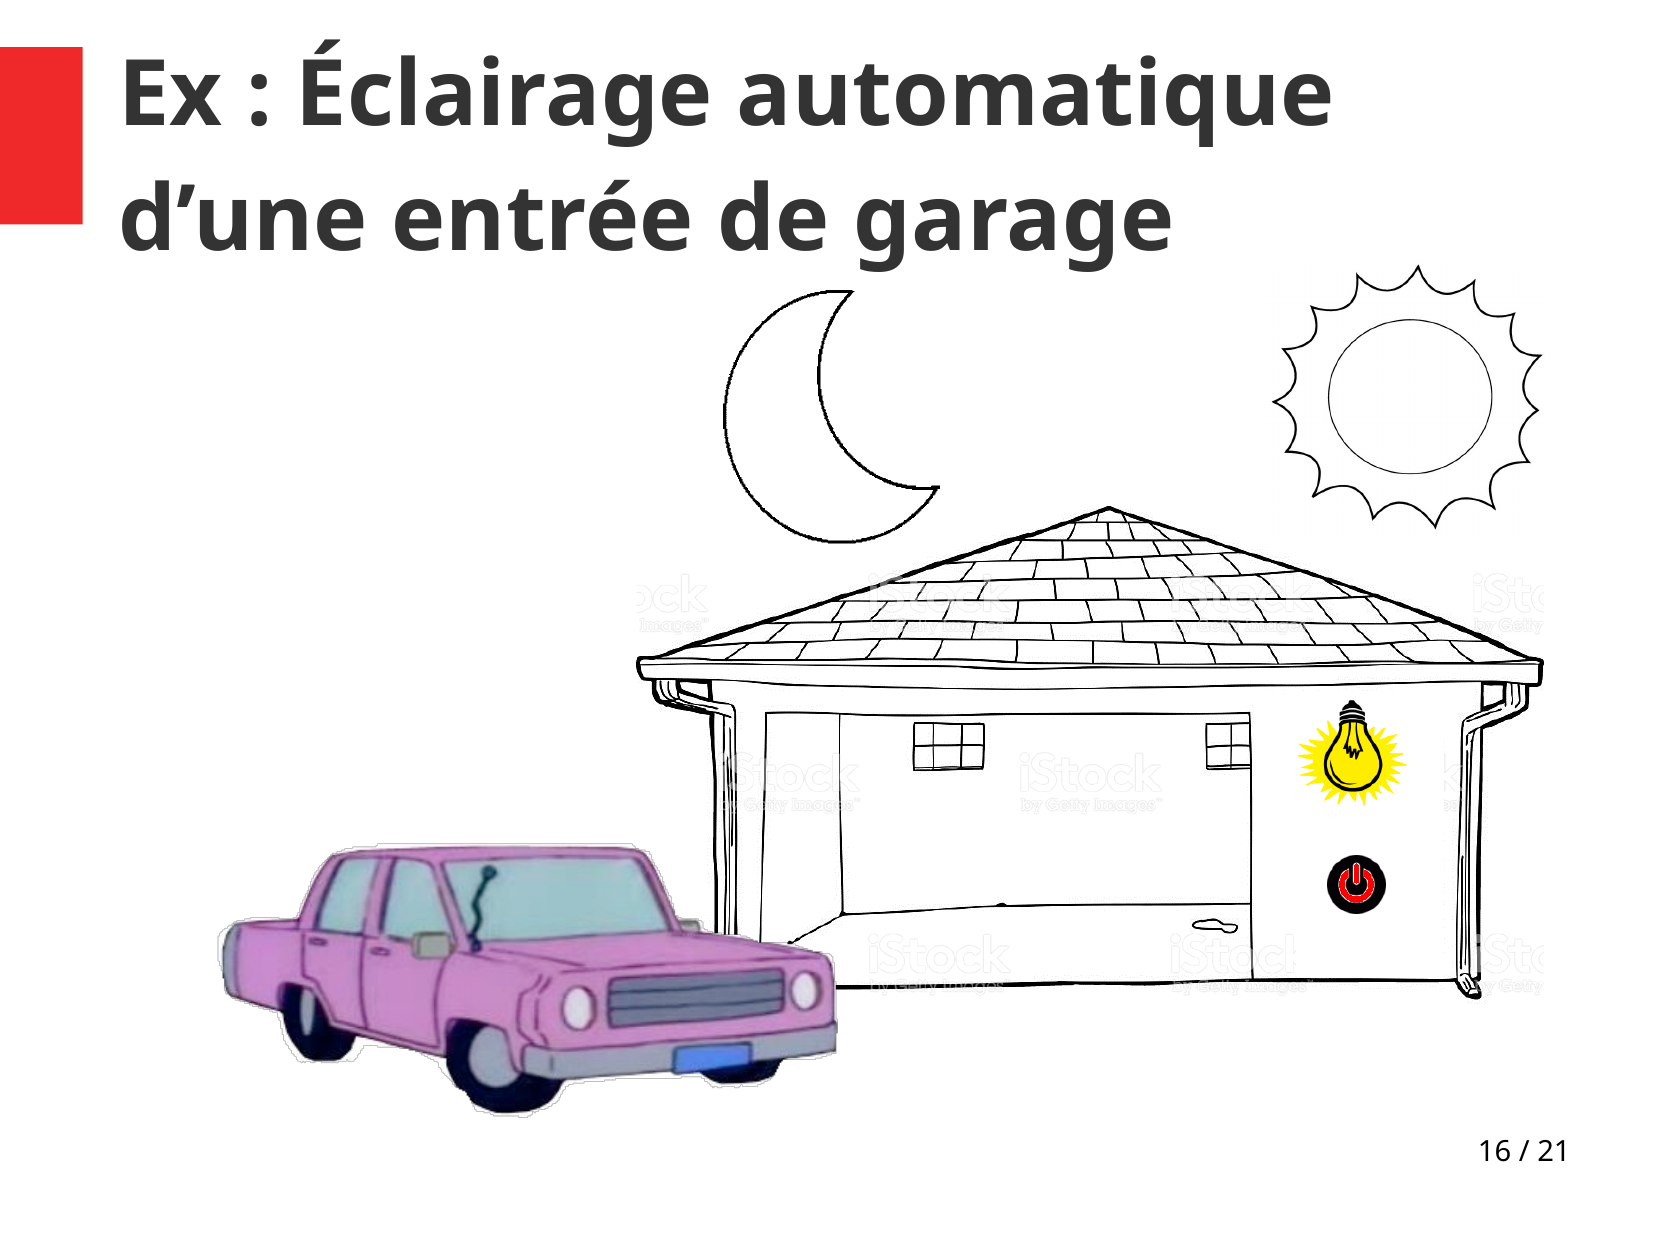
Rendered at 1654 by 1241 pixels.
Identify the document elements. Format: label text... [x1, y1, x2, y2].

picture [212, 259, 1551, 1146]
title Ex : Éclairage automatique d’une entrée de garage [118, 45, 1571, 260]
